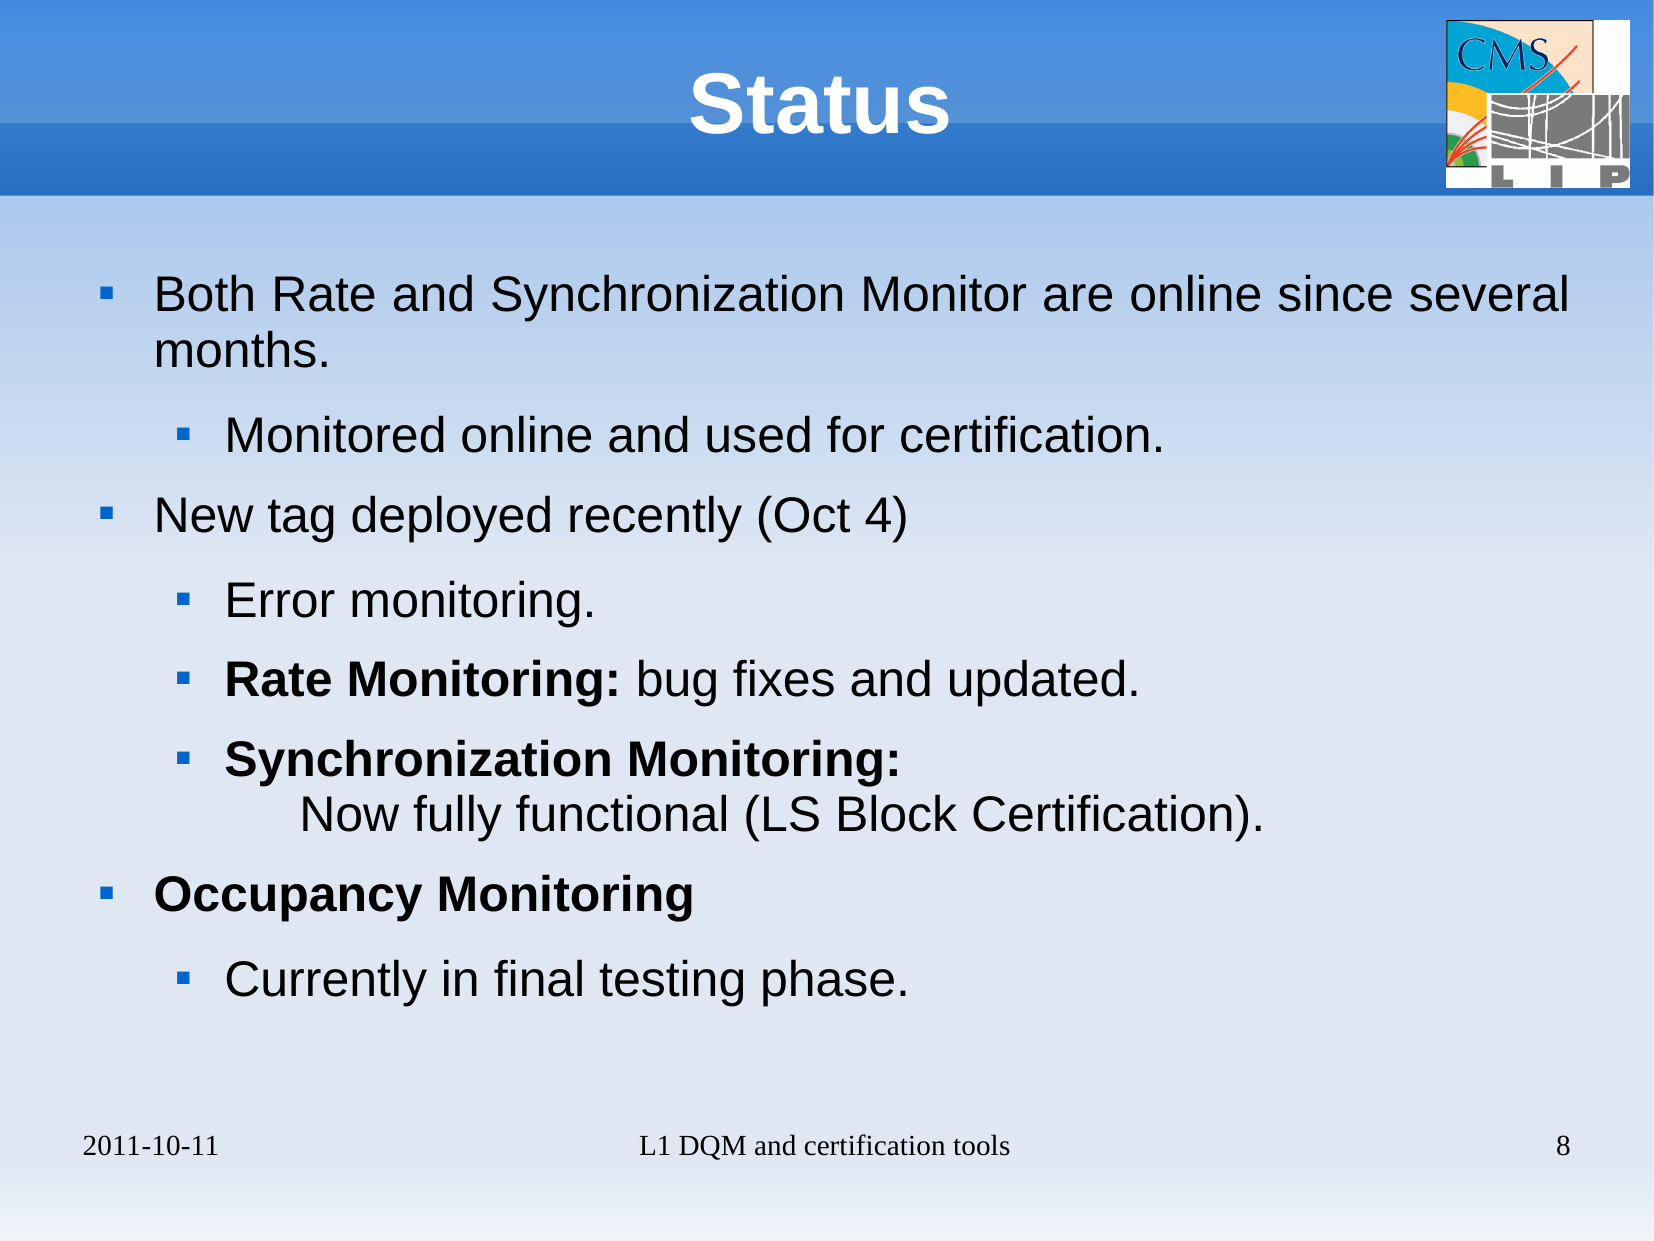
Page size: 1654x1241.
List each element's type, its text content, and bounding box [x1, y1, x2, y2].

picture [0, 0, 1654, 1241]
title Status [76, 0, 1565, 208]
list Both Rate and Synchronization Monitor are online since several months. Monitored online and used for certification. New tag deployed recently (Oct 4) Error monitoring. Rate Monitoring: bug fixes and updated. Synchronization Monitoring: Now fully functional (LS Block Certification). Occupancy Monitoring Currently in final testing phase. [82, 266, 1571, 1086]
